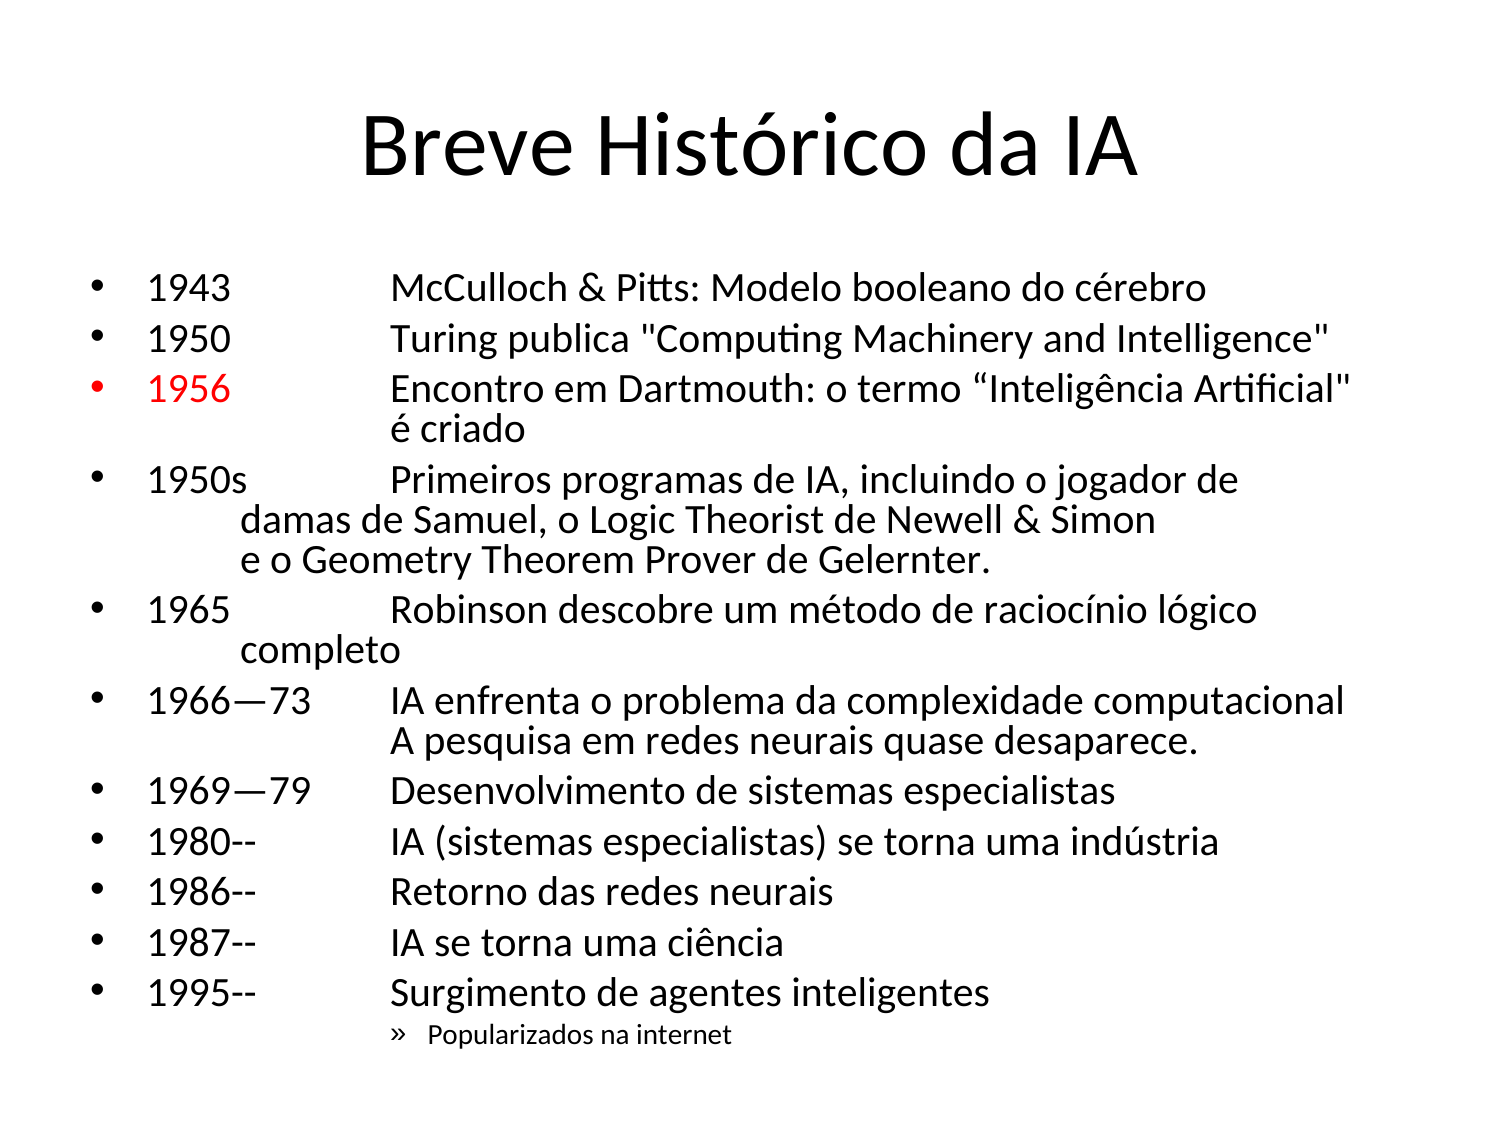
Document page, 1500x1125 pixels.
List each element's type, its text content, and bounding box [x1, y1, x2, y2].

list 1943 McCulloch & Pitts: Modelo booleano do cérebro 1950 Turing publica "Computing Machinery and Intelligence" 1956 Encontro em Dartmouth: o termo “Inteligência Artificial" é criado 1950s Primeiros programas de IA, incluindo o jogador de damas de Samuel, o Logic Theorist de Newell & Simon e o Geometry Theorem Prover de Gelernter. 1965 Robinson descobre um método de raciocínio lógico completo 1966—73 IA enfrenta o problema da complexidade computacional A pesquisa em redes neurais quase desaparece. 1969—79 Desenvolvimento de sistemas especialistas 1980-- IA (sistemas especialistas) se torna uma indústria 1986-- Retorno das redes neurais 1987-- IA se torna uma ciência 1995-- Surgimento de agentes inteligentes Popularizados na internet [75, 262, 1471, 1071]
title Breve Histórico da IA [75, 45, 1426, 233]
